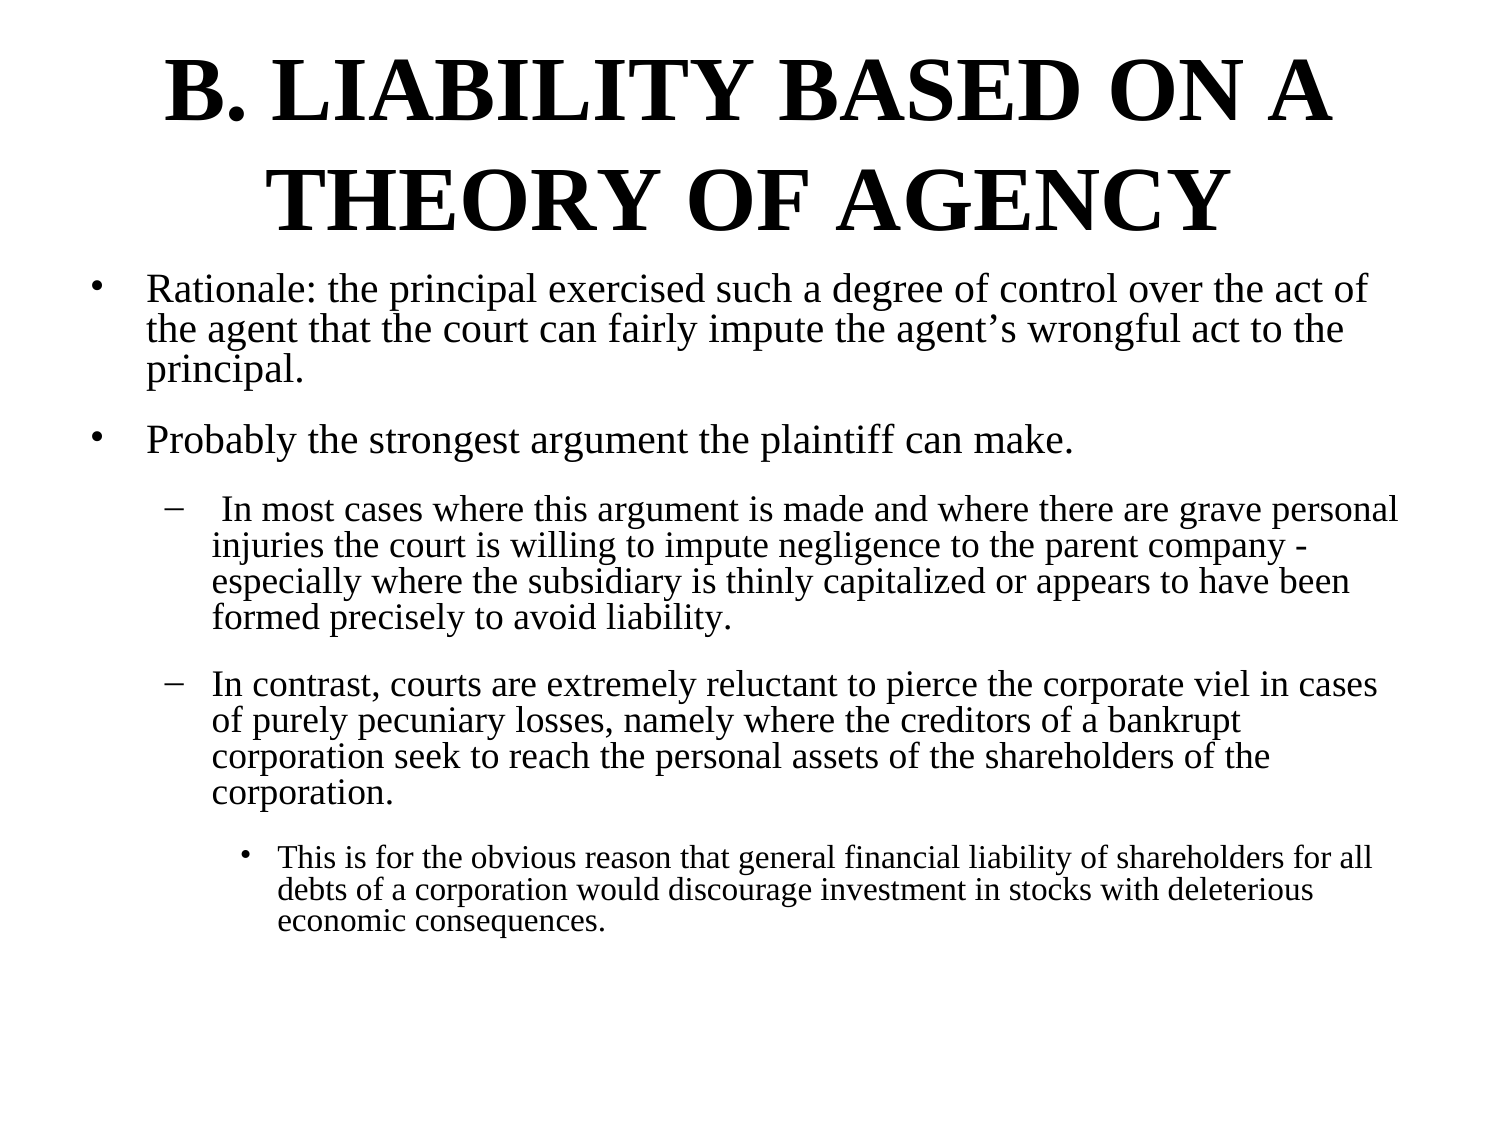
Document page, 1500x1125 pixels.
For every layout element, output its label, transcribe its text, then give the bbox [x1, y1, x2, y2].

list Rationale: the principal exercised such a degree of control over the act of the agent that the court can fairly impute the agent’s wrongful act to the principal. Probably the strongest argument the plaintiff can make. In most cases where this argument is made and where there are grave personal injuries the court is willing to impute negligence to the parent company - especially where the subsidiary is thinly capitalized or appears to have been formed precisely to avoid liability. In contrast, courts are extremely reluctant to pierce the corporate viel in cases of purely pecuniary losses, namely where the creditors of a bankrupt corporation seek to reach the personal assets of the shareholders of the corporation. This is for the obvious reason that general financial liability of shareholders for all debts of a corporation would discourage investment in stocks with deleterious economic consequences. [75, 262, 1426, 1005]
title B. LIABILITY BASED ON A THEORY OF AGENCY [75, 45, 1426, 233]
